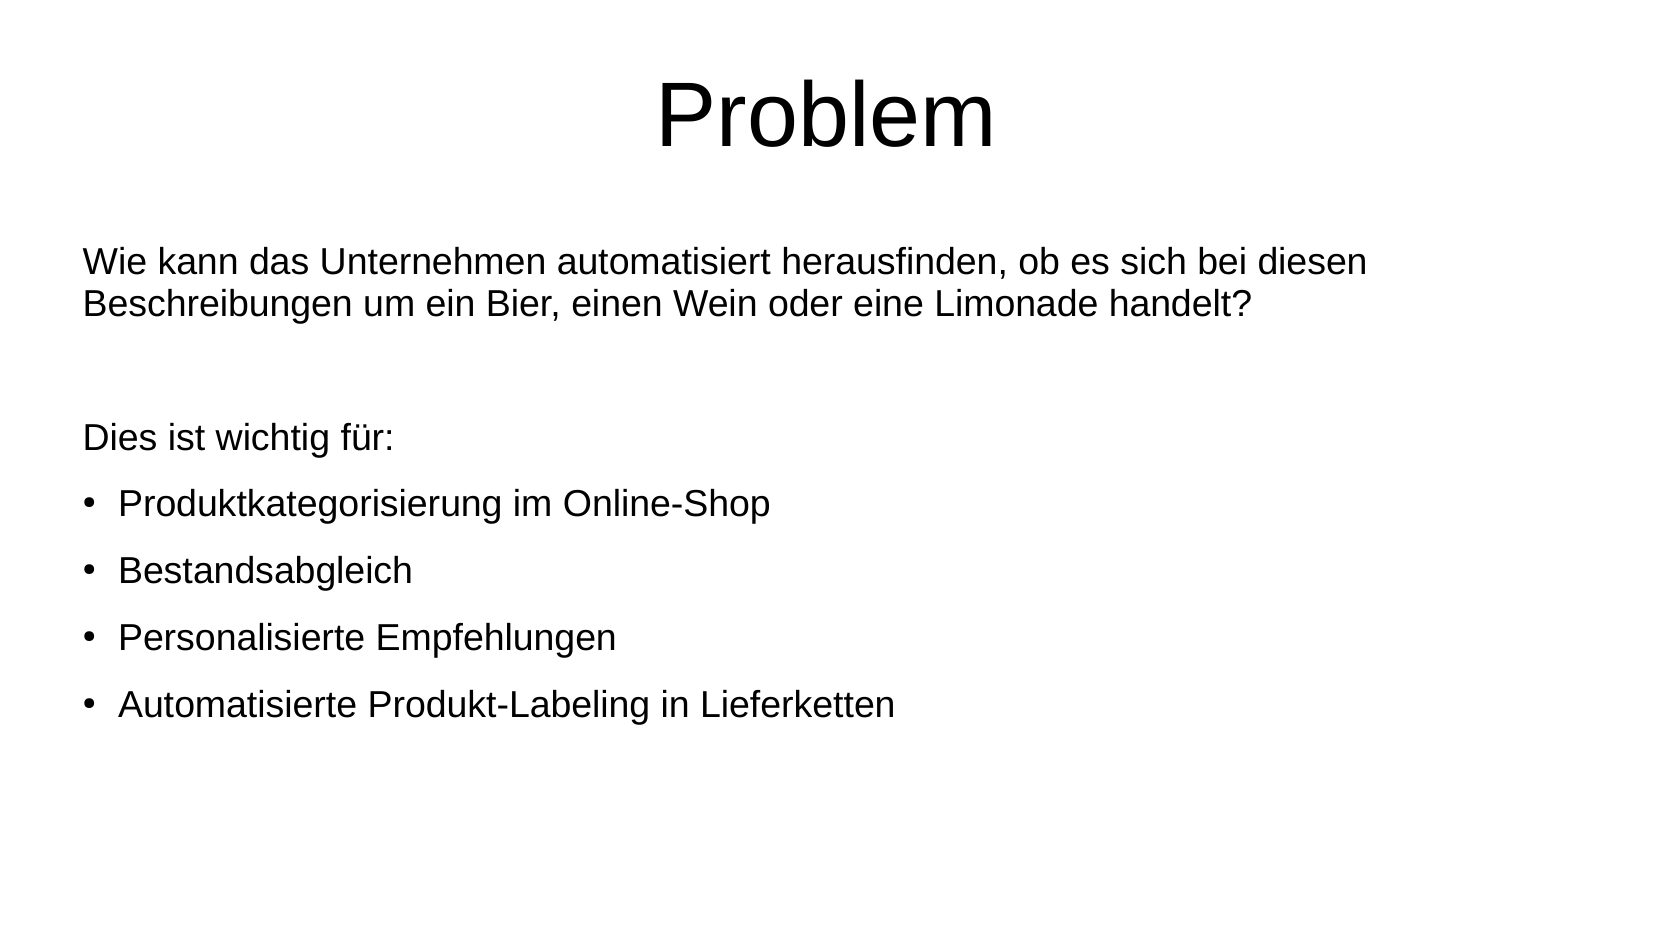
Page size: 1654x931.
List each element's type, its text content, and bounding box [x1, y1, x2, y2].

text_box Wie kann das Unternehmen automatisiert herausfinden, ob es sich bei diesen Beschreibungen um ein Bier, einen Wein oder eine Limonade handelt? Dies ist wichtig für: Produktkategorisierung im Online-Shop Bestandsabgleich Personalisierte Empfehlungen Automatisierte Produkt-Labeling in Lieferketten [82, 240, 1571, 793]
title Problem [82, 37, 1571, 193]
